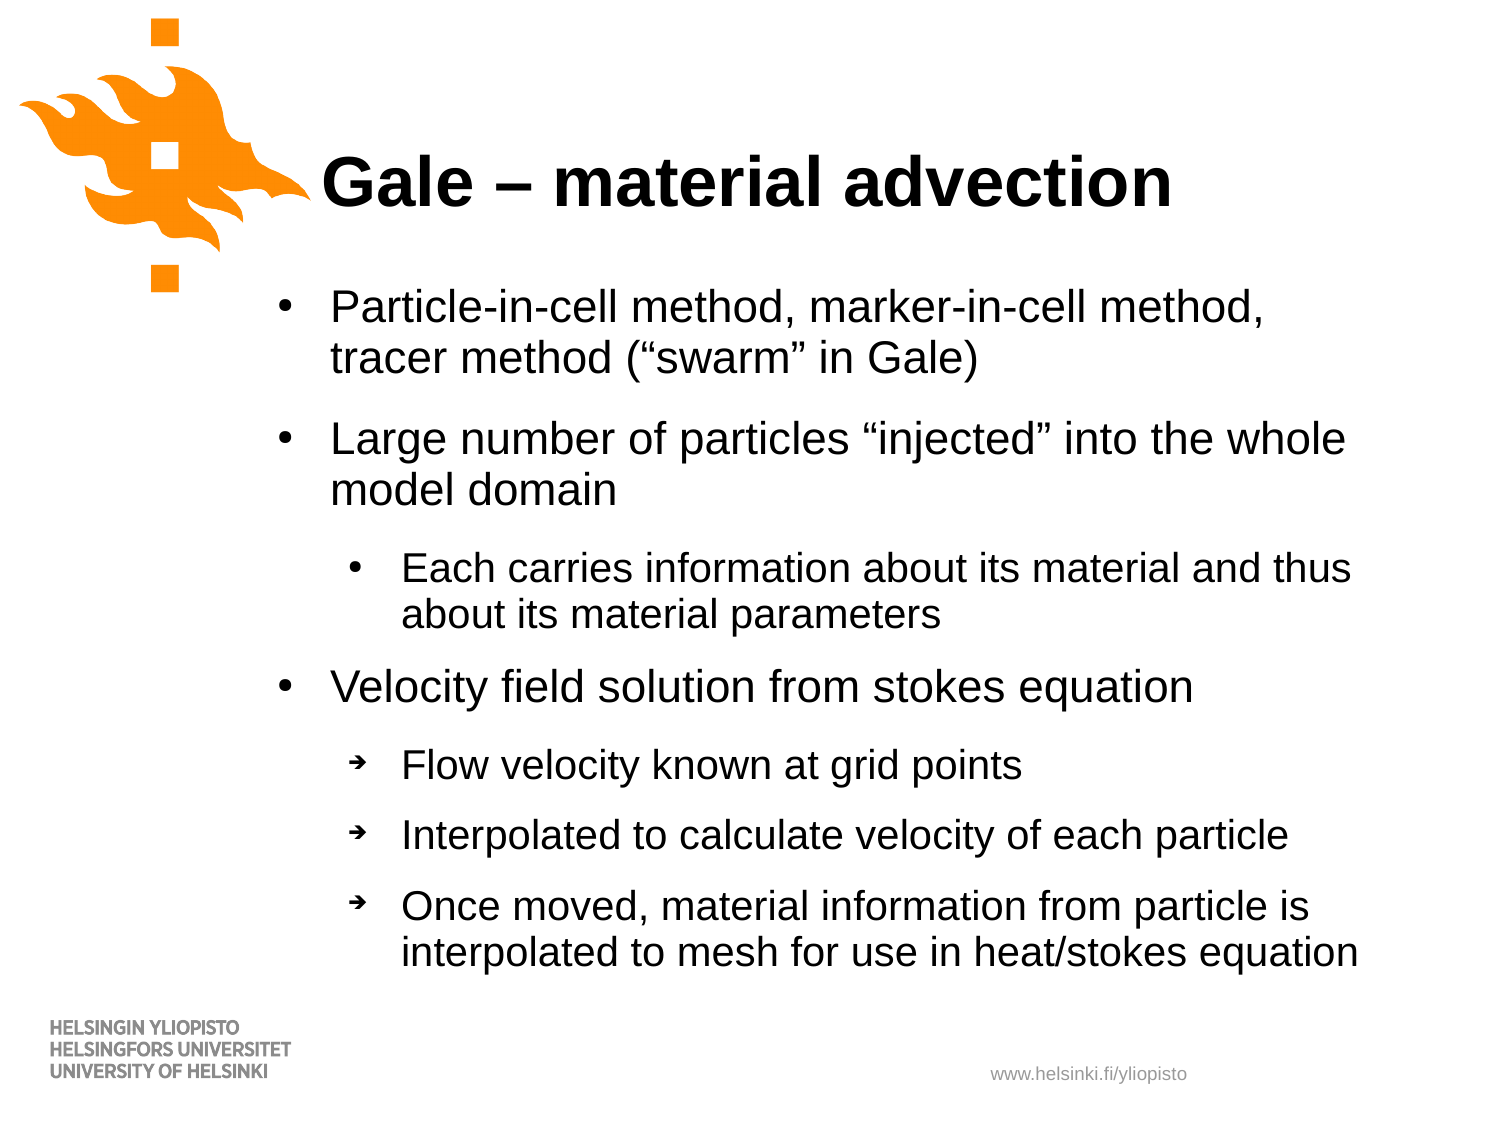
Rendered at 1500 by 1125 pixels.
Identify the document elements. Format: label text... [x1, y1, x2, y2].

title Gale – material advection [321, 87, 1447, 276]
picture [0, 0, 337, 318]
picture [32, 1001, 309, 1096]
list Particle-in-cell method, marker-in-cell method, tracer method (“swarm” in Gale) Large number of particles “injected” into the whole model domain Each carries information about its material and thus about its material parameters Velocity field solution from stokes equation Flow velocity known at grid points Interpolated to calculate velocity of each particle Once moved, material information from particle is interpolated to mesh for use in heat/stokes equation [259, 280, 1385, 979]
